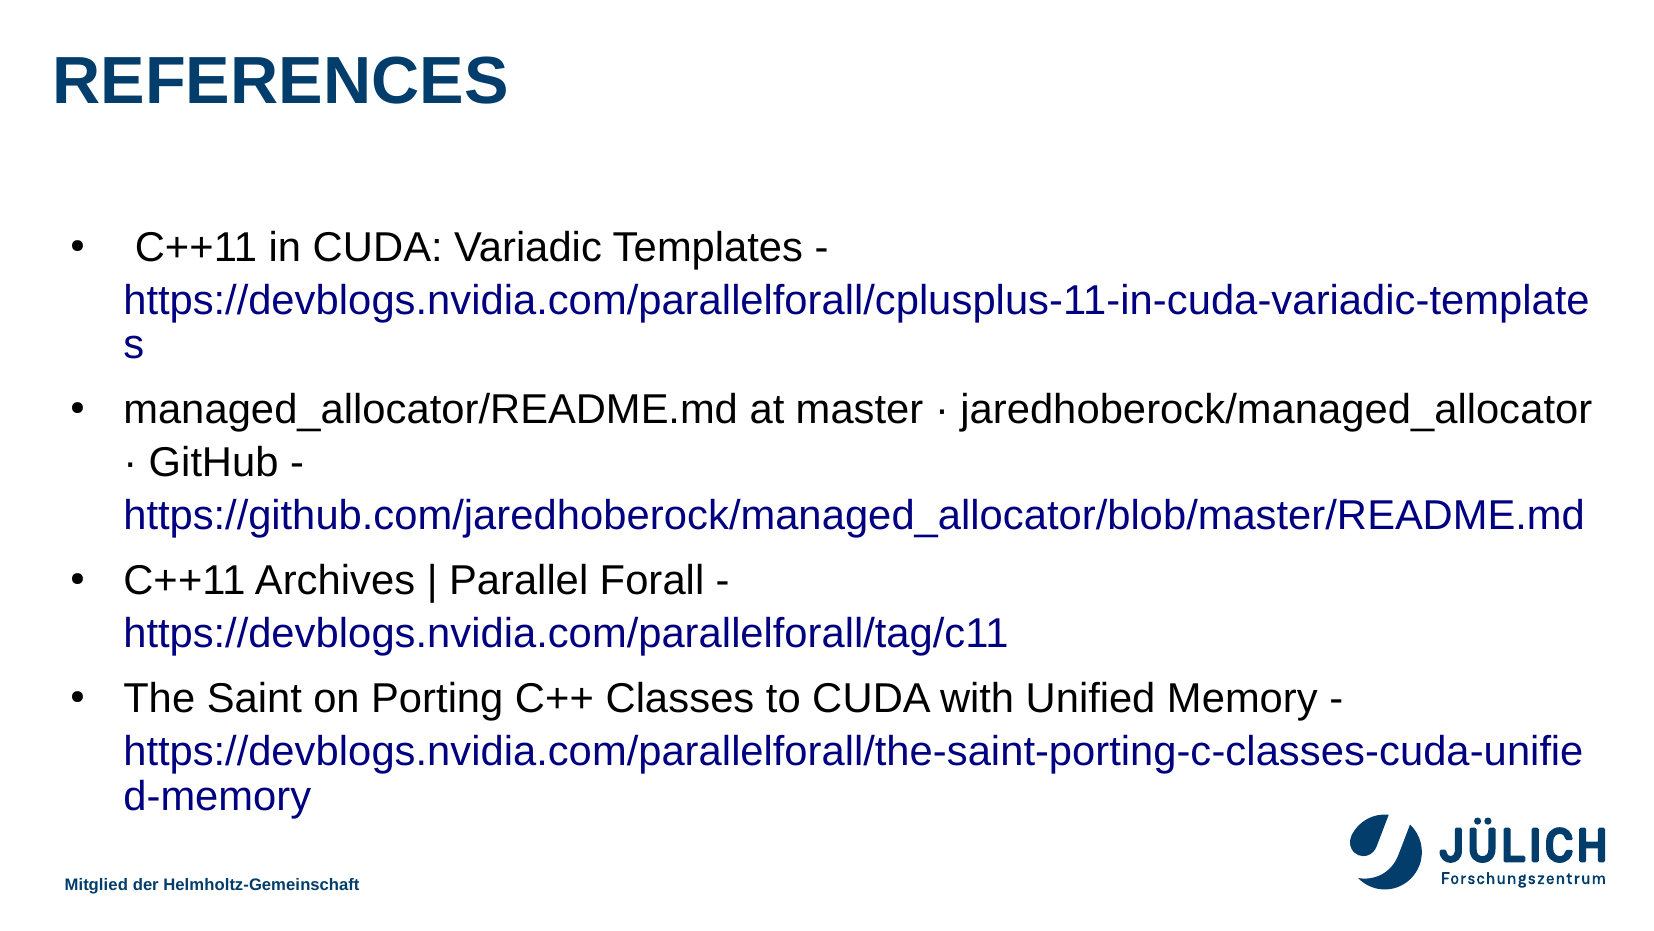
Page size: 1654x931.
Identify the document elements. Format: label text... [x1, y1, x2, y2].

list C++11 in CUDA: Variadic Templates - https://devblogs.nvidia.com/parallelforall/cplusplus-11-in-cuda-variadic-templates managed_allocator/README.md at master · jaredhoberock/managed_allocator · GitHub - https://github.com/jaredhoberock/managed_allocator/blob/master/README.md C++11 Archives | Parallel Forall - https://devblogs.nvidia.com/parallelforall/tag/c11 The Saint on Porting C++ Classes to CUDA with Unified Memory - https://devblogs.nvidia.com/parallelforall/the-saint-porting-c-classes-cuda-unified-memory [52, 217, 1606, 757]
title References [52, 43, 1606, 194]
